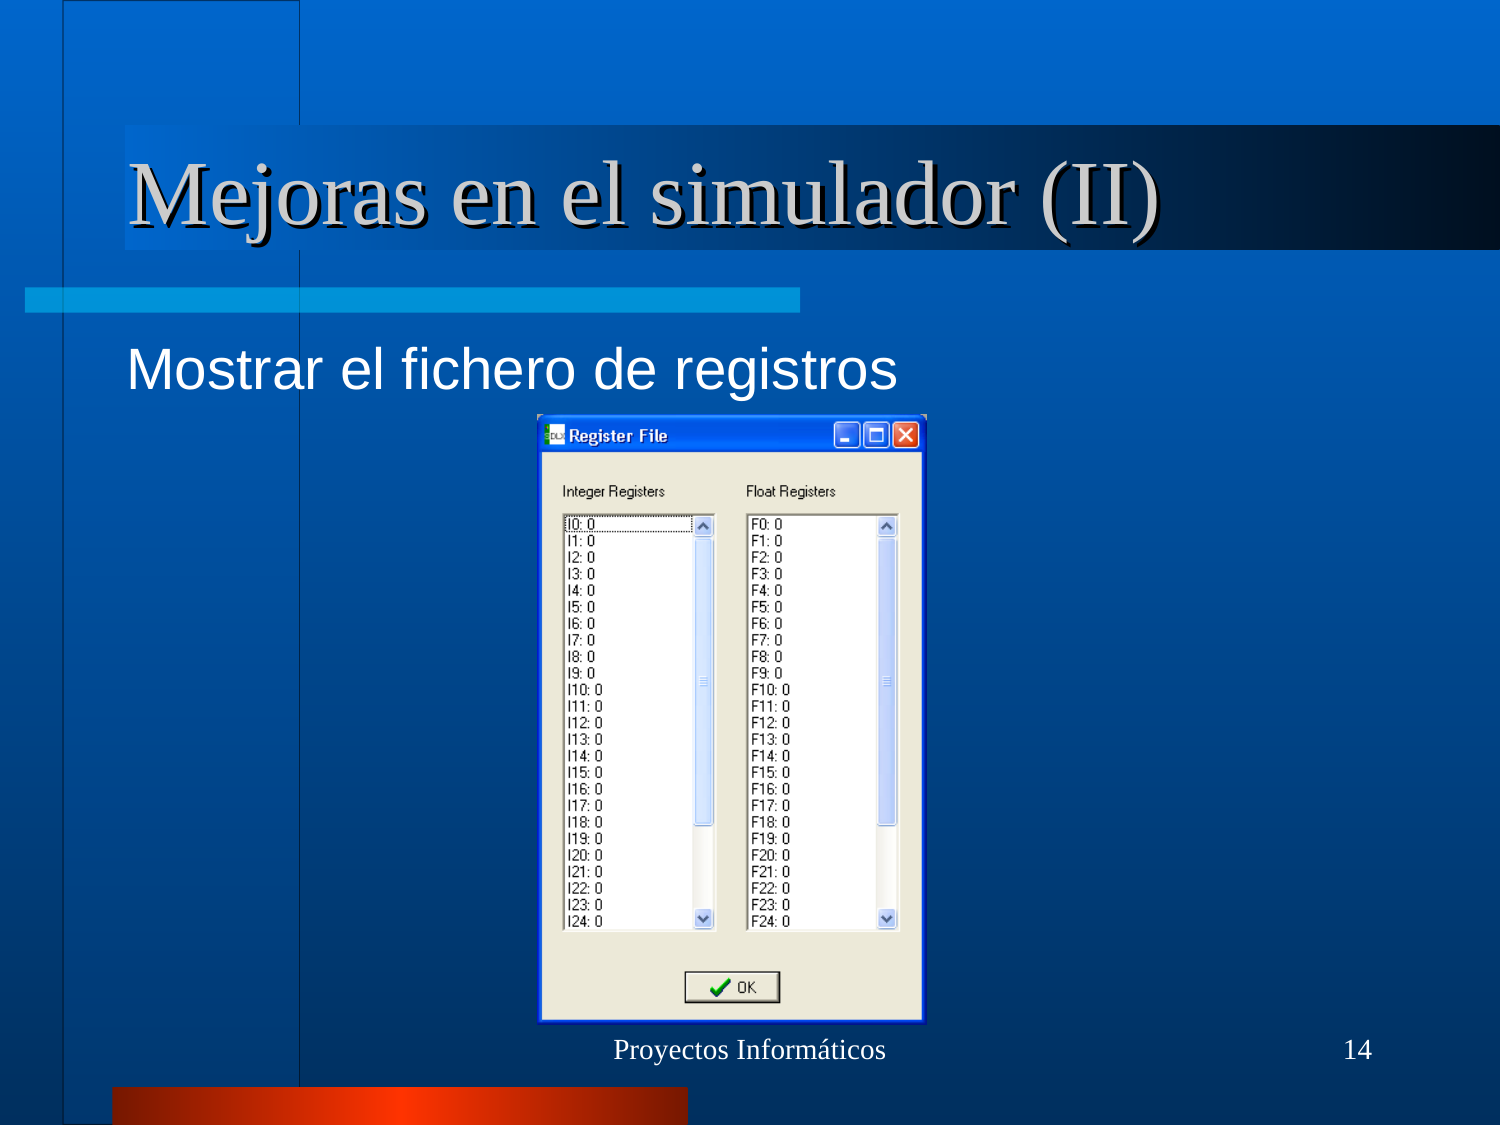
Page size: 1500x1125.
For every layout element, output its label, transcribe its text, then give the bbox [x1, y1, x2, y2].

picture [537, 414, 927, 1025]
title Mejoras en el simulador (II) [112, 99, 1388, 288]
text_box Mostrar el fichero de registros [111, 323, 1092, 407]
